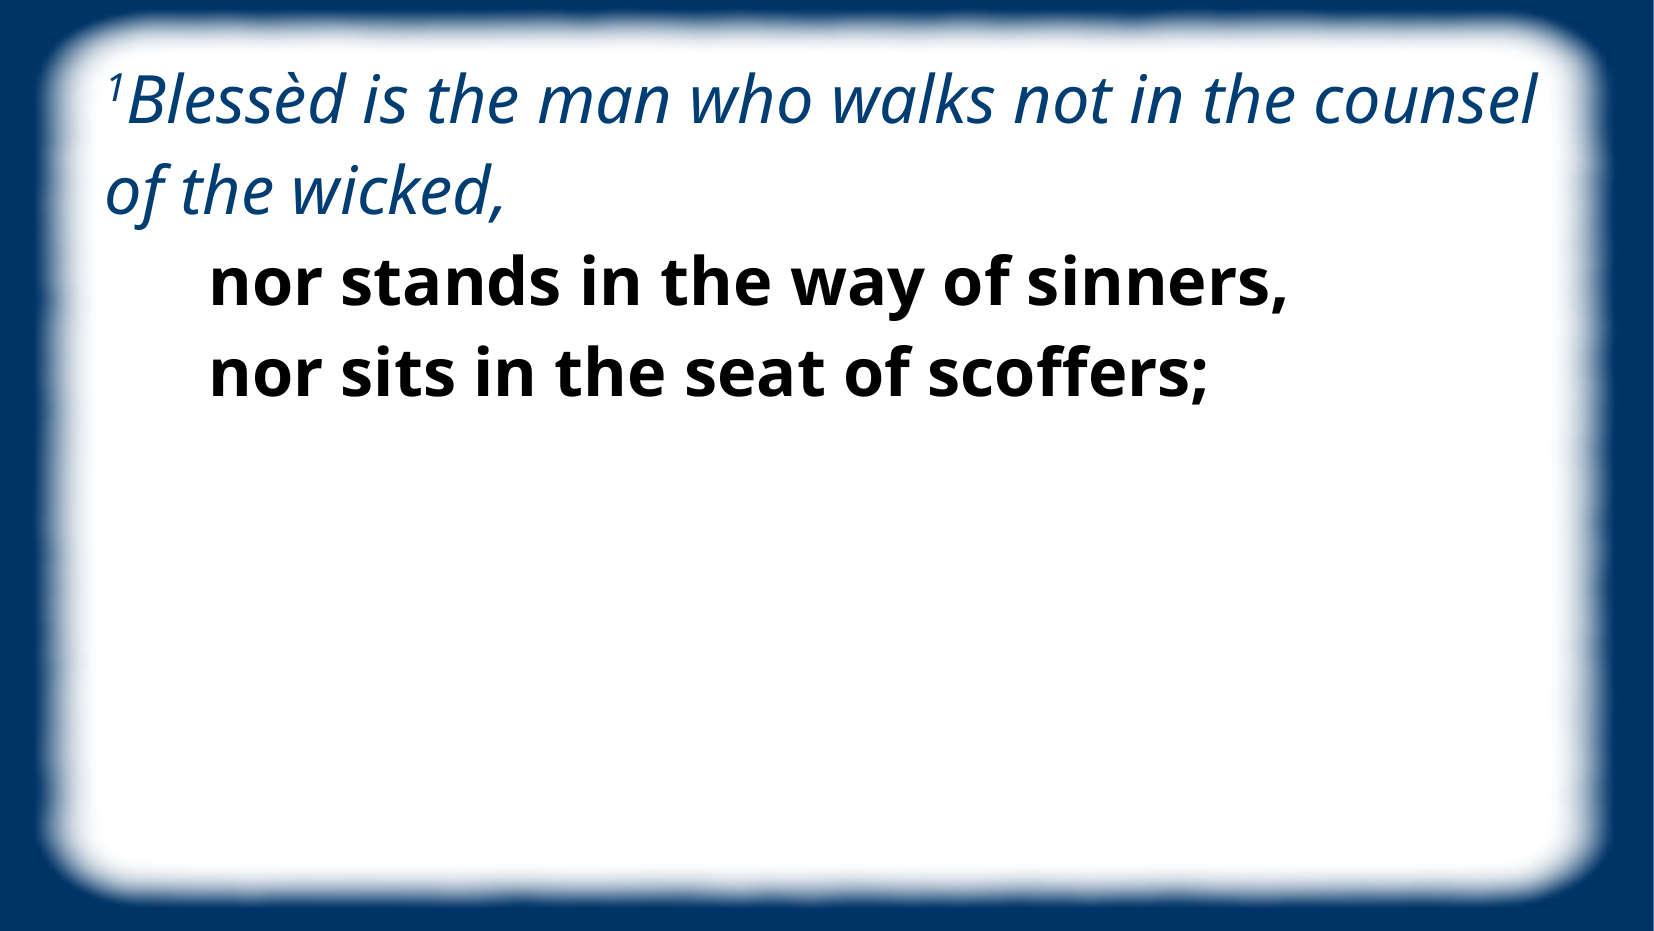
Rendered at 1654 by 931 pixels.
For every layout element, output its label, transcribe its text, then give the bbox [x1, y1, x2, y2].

text_box 1Blessèd is the man who walks not in the counsel of the wicked, nor stands in the way of sinners, nor sits in the seat of scoffers; [90, 45, 1561, 415]
picture [0, 0, 1654, 931]
